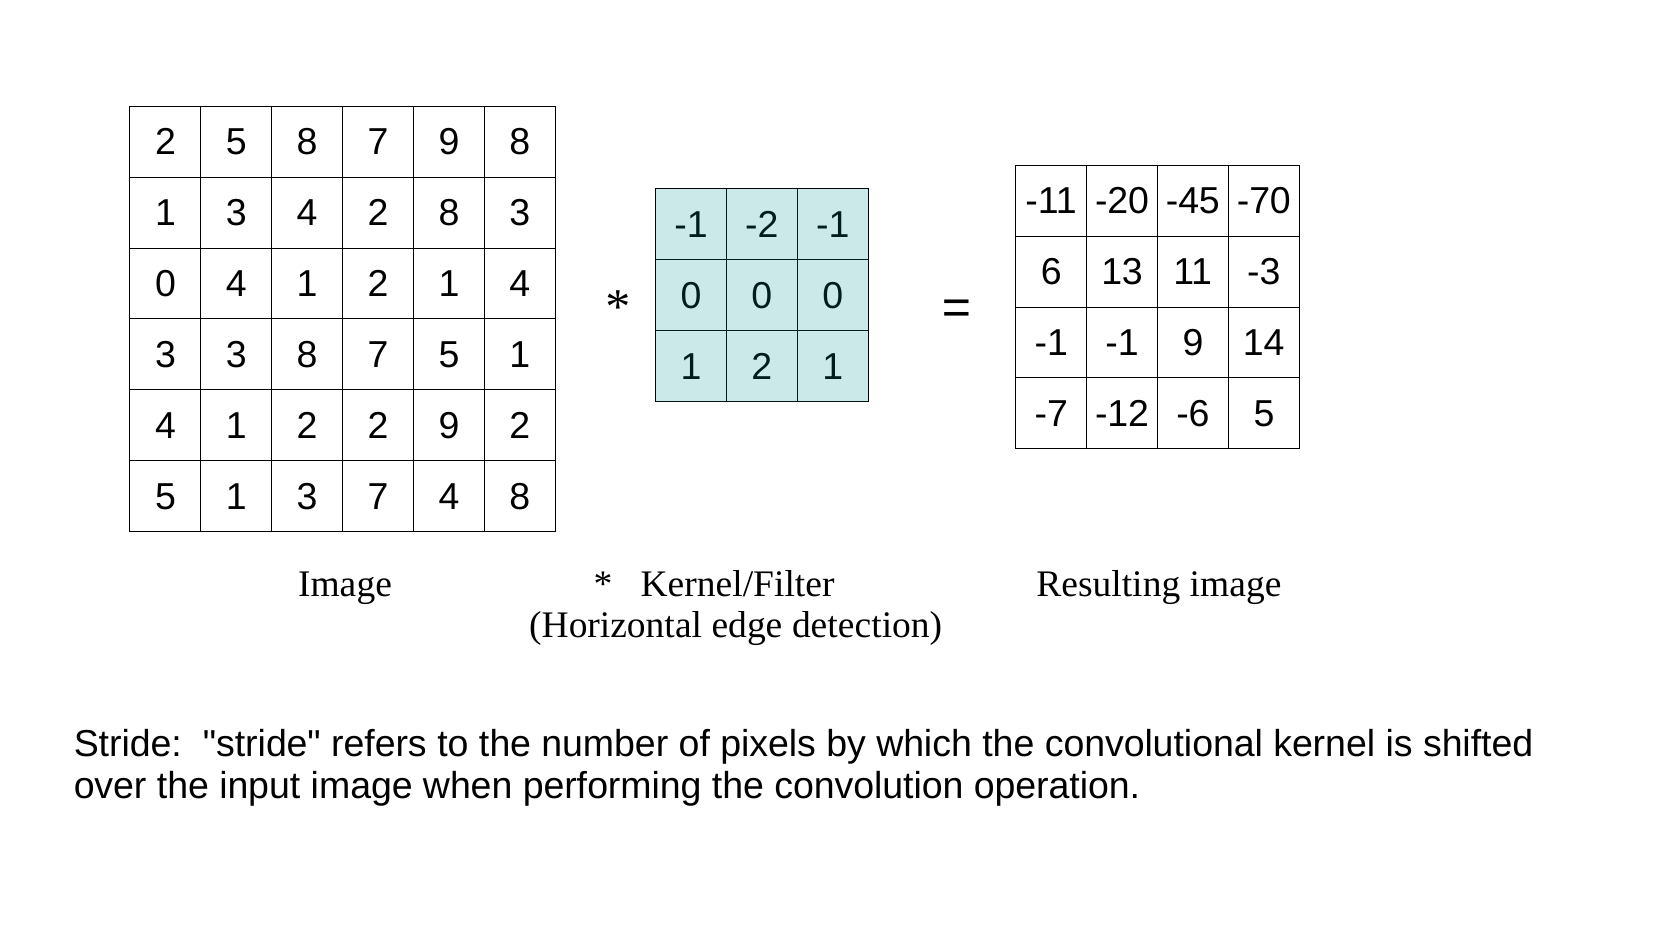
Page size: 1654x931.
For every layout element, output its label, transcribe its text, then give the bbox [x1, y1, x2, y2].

text_box 2 [342, 389, 413, 460]
text_box 4 [200, 248, 271, 318]
text_box Stride: "stride" refers to the number of pixels by which the convolutional kernel is shifted over the input image when performing the convolution operation. [59, 714, 1595, 814]
text_box Image * Kernel/Filter Resulting image (Horizontal edge detection) [283, 555, 1347, 653]
text_box 13 [1086, 236, 1157, 307]
text_box 1 [200, 460, 271, 532]
text_box 8 [413, 177, 484, 248]
text_box -70 [1228, 165, 1300, 236]
text_box 5 [1228, 377, 1300, 449]
text_box 1 [413, 248, 484, 319]
text_box * [590, 271, 638, 342]
text_box -6 [1157, 377, 1228, 449]
text_box 1 [484, 319, 556, 389]
text_box 3 [129, 318, 200, 389]
text_box 11 [1157, 236, 1228, 307]
text_box 9 [413, 389, 484, 460]
text_box 4 [129, 389, 200, 460]
text_box 7 [342, 460, 413, 532]
text_box 7 [342, 319, 413, 389]
text_box -11 [1015, 165, 1086, 236]
text_box -12 [1086, 377, 1157, 449]
text_box 14 [1228, 307, 1300, 377]
text_box = [927, 271, 975, 343]
text_box 3 [200, 318, 271, 389]
text_box 3 [271, 460, 342, 532]
text_box 8 [484, 460, 556, 532]
text_box -45 [1157, 165, 1228, 236]
text_box 1 [129, 177, 200, 248]
text_box 8 [271, 106, 342, 177]
text_box -1 [1015, 307, 1086, 377]
text_box 3 [200, 177, 271, 248]
text_box 5 [129, 460, 200, 532]
text_box 4 [413, 460, 484, 532]
text_box 5 [413, 319, 484, 389]
text_box 4 [271, 177, 342, 248]
text_box -3 [1228, 236, 1300, 307]
text_box 6 [1015, 236, 1086, 307]
text_box -20 [1086, 165, 1157, 236]
text_box 2 [271, 389, 342, 460]
text_box 2 [129, 106, 200, 177]
text_box 2 [484, 389, 556, 460]
text_box 9 [413, 106, 484, 177]
text_box -7 [1015, 377, 1086, 449]
text_box 4 [484, 248, 556, 319]
text_box -1 [1086, 307, 1157, 377]
text_box 0 [129, 248, 200, 318]
text_box 3 [484, 177, 556, 248]
text_box 1 [271, 248, 342, 318]
text_box 2 [342, 248, 413, 319]
text_box 5 [200, 106, 271, 177]
text_box [655, 188, 869, 402]
text_box 2 [342, 177, 413, 248]
text_box 7 [342, 106, 413, 177]
text_box 8 [484, 106, 556, 177]
text_box 8 [271, 318, 342, 389]
text_box 1 [200, 389, 271, 460]
text_box 9 [1157, 307, 1228, 377]
